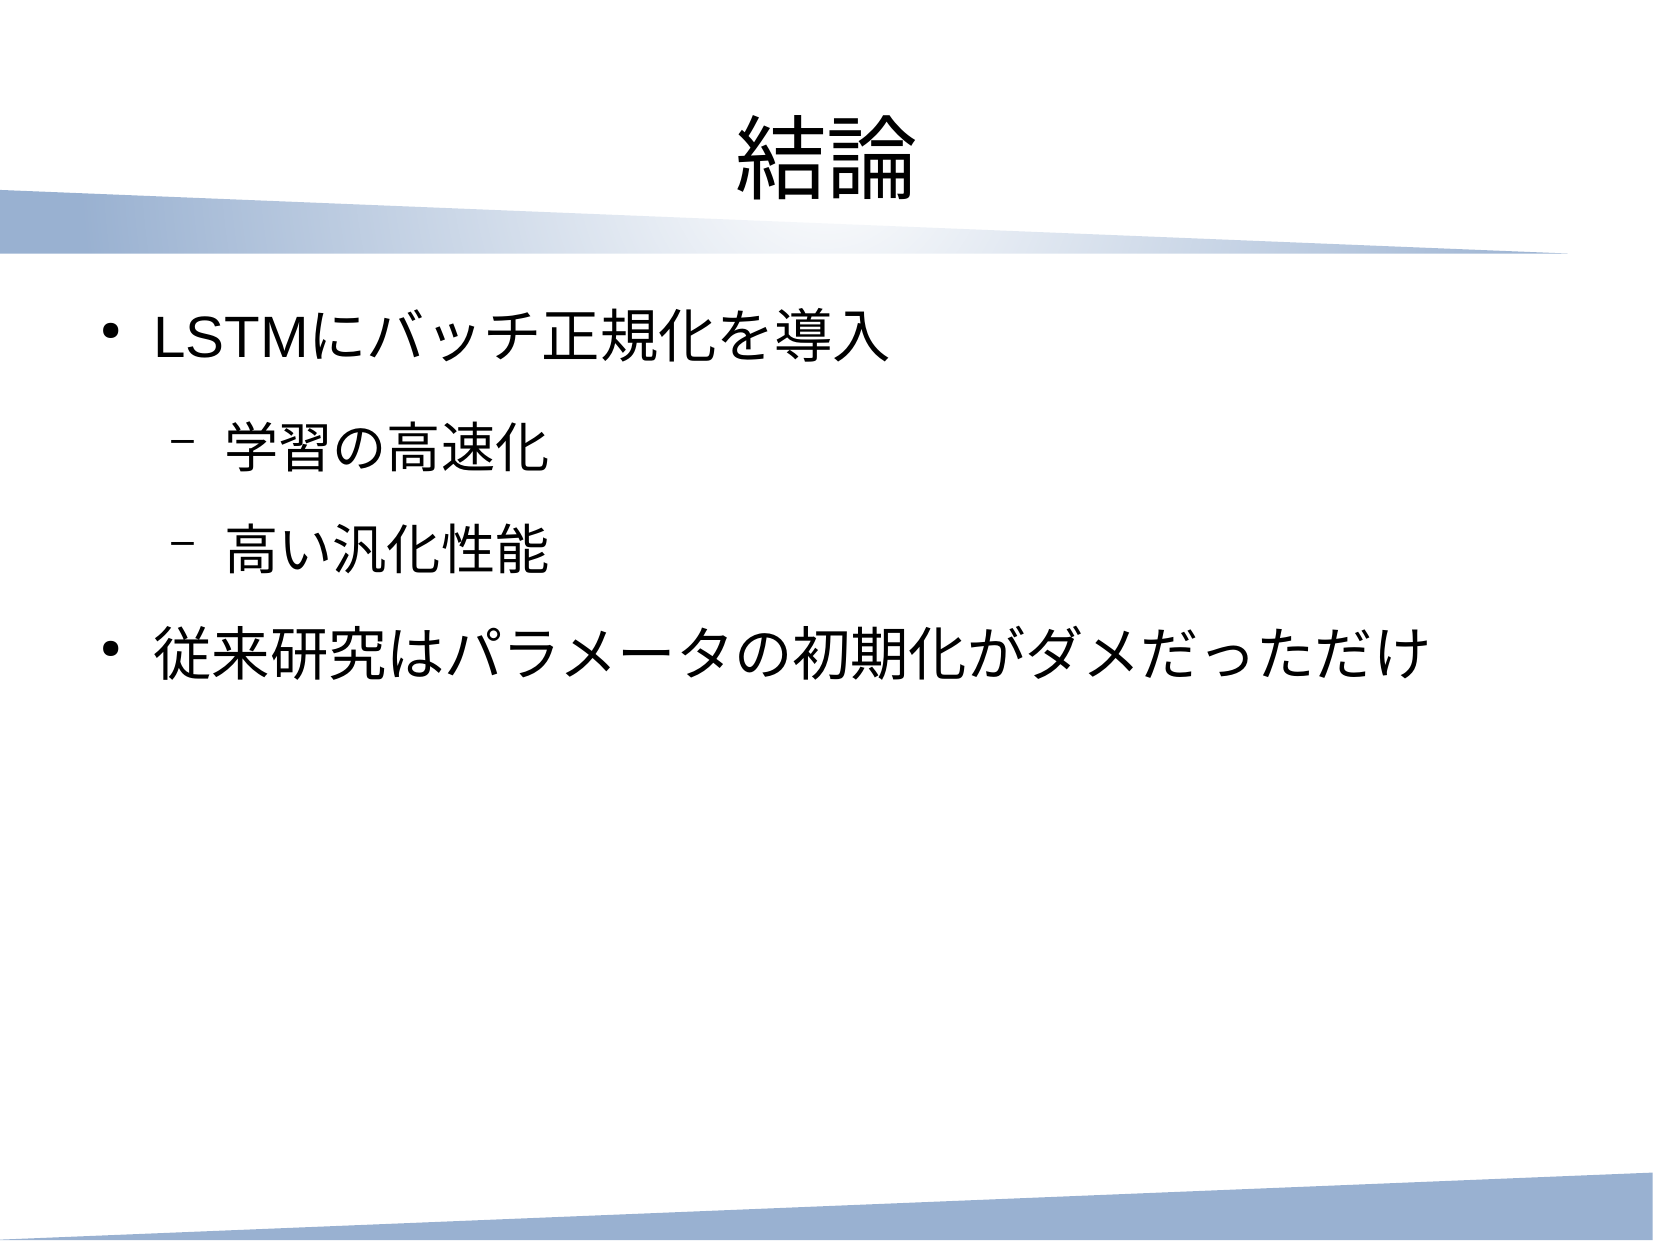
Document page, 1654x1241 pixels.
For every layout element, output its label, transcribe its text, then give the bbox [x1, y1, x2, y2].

list LSTMにバッチ正規化を導入 学習の高速化 高い汎化性能 従来研究はパラメータの初期化がダメだっただけ [82, 290, 1571, 1010]
title 結論 [82, 49, 1571, 257]
